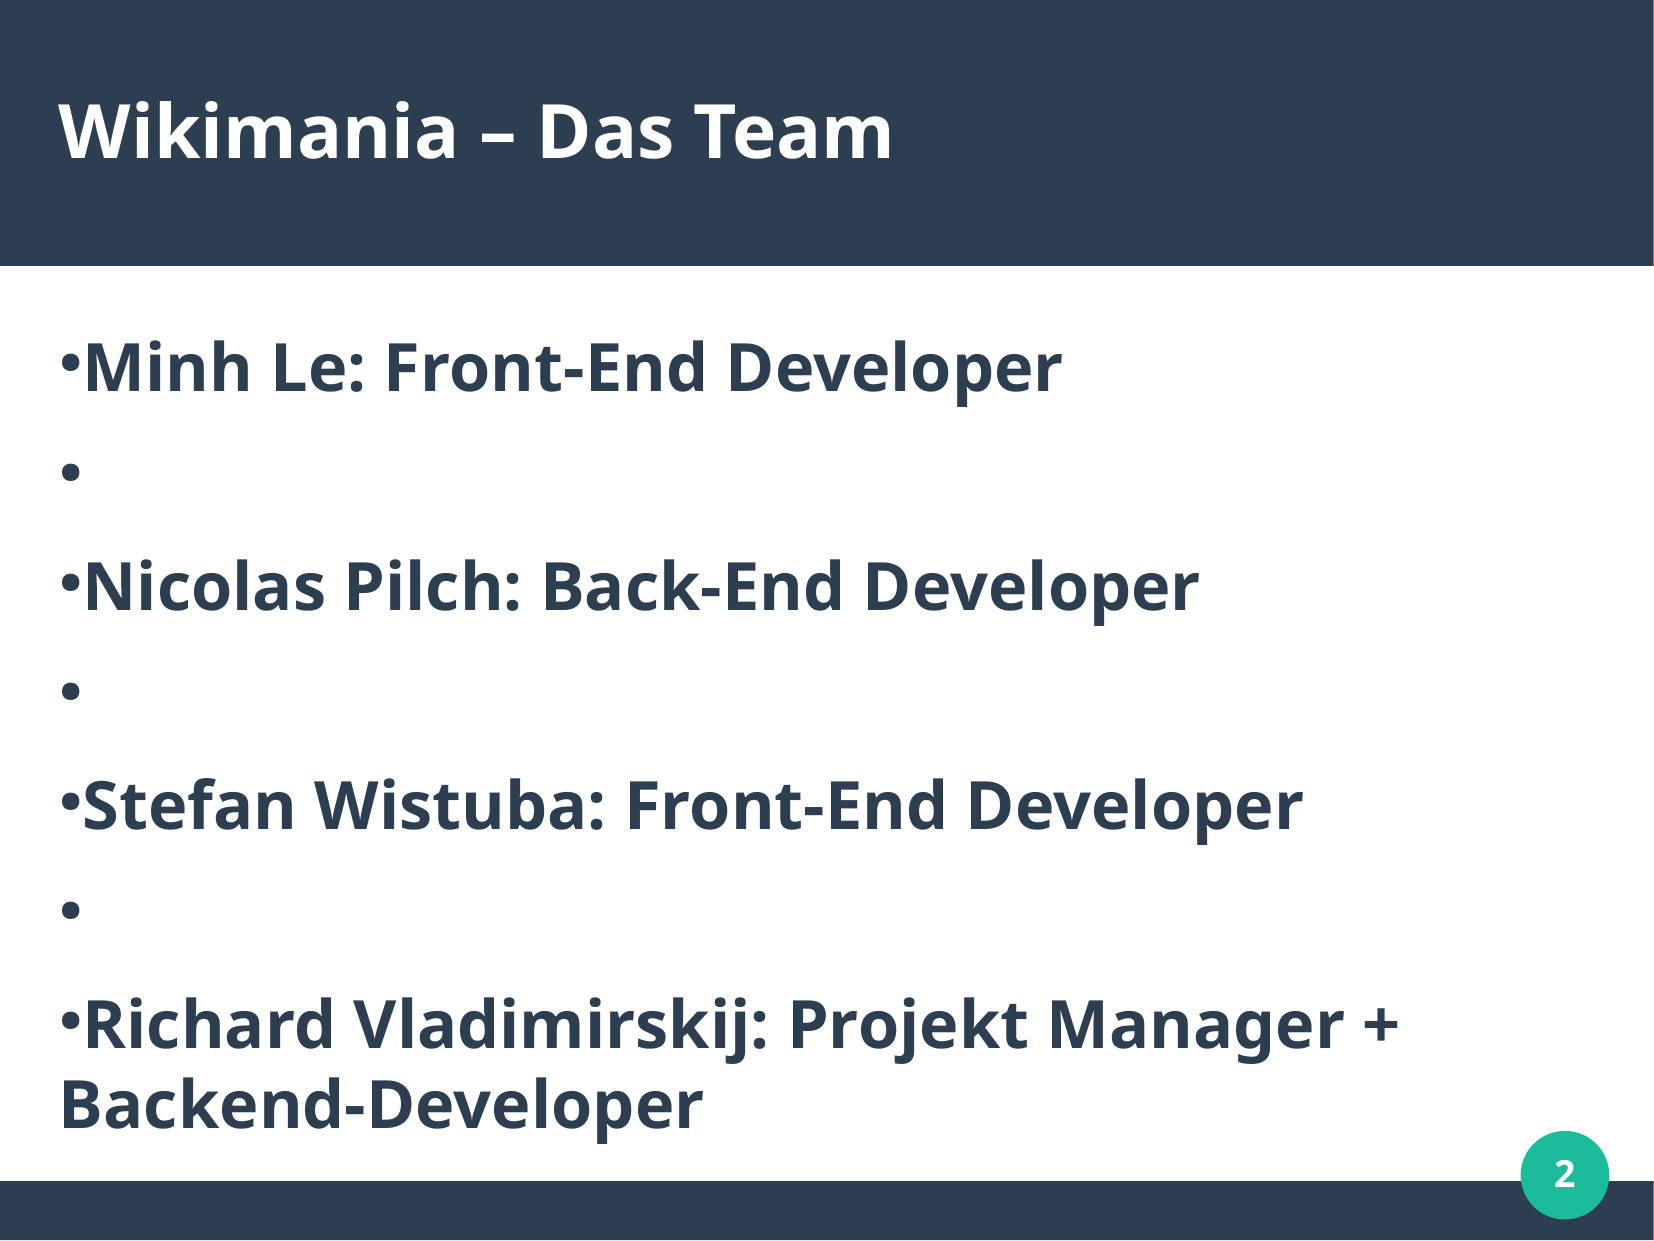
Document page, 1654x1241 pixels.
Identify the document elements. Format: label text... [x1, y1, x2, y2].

title Wikimania – Das Team [59, 49, 1595, 207]
list Minh Le: Front-End Developer Nicolas Pilch: Back-End Developer Stefan Wistuba: Front-End Developer Richard Vladimirskij: Projekt Manager + Backend-Developer [59, 324, 1595, 1152]
text_box [1505, 1116, 1625, 1235]
